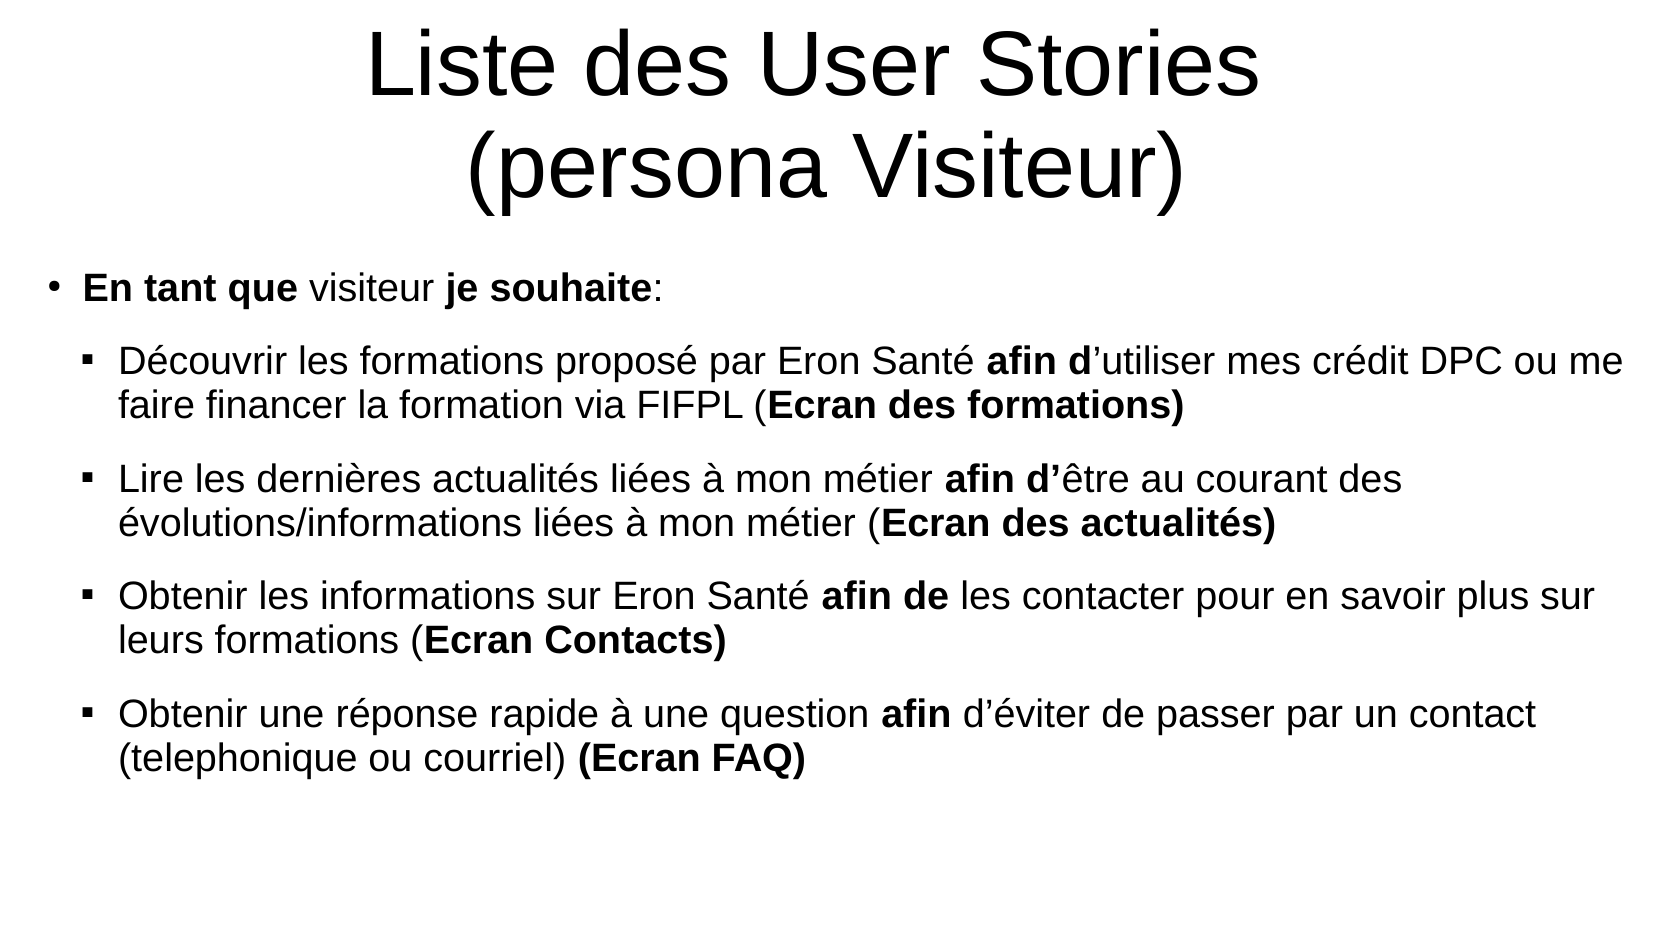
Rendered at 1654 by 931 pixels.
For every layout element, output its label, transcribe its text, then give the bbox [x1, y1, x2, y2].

subtitle En tant que visiteur je souhaite: Découvrir les formations proposé par Eron Santé afin d’utiliser mes crédit DPC ou me faire financer la formation via FIFPL (Ecran des formations) Lire les dernières actualités liées à mon métier afin d’être au courant des évolutions/informations liées à mon métier (Ecran des actualités) Obtenir les informations sur Eron Santé afin de les contacter pour en savoir plus sur leurs formations (Ecran Contacts) Obtenir une réponse rapide à une question afin d’éviter de passer par un contact (telephonique ou courriel) (Ecran FAQ) [47, 224, 1630, 894]
title Liste des User Stories (persona Visiteur) [82, 12, 1571, 218]
